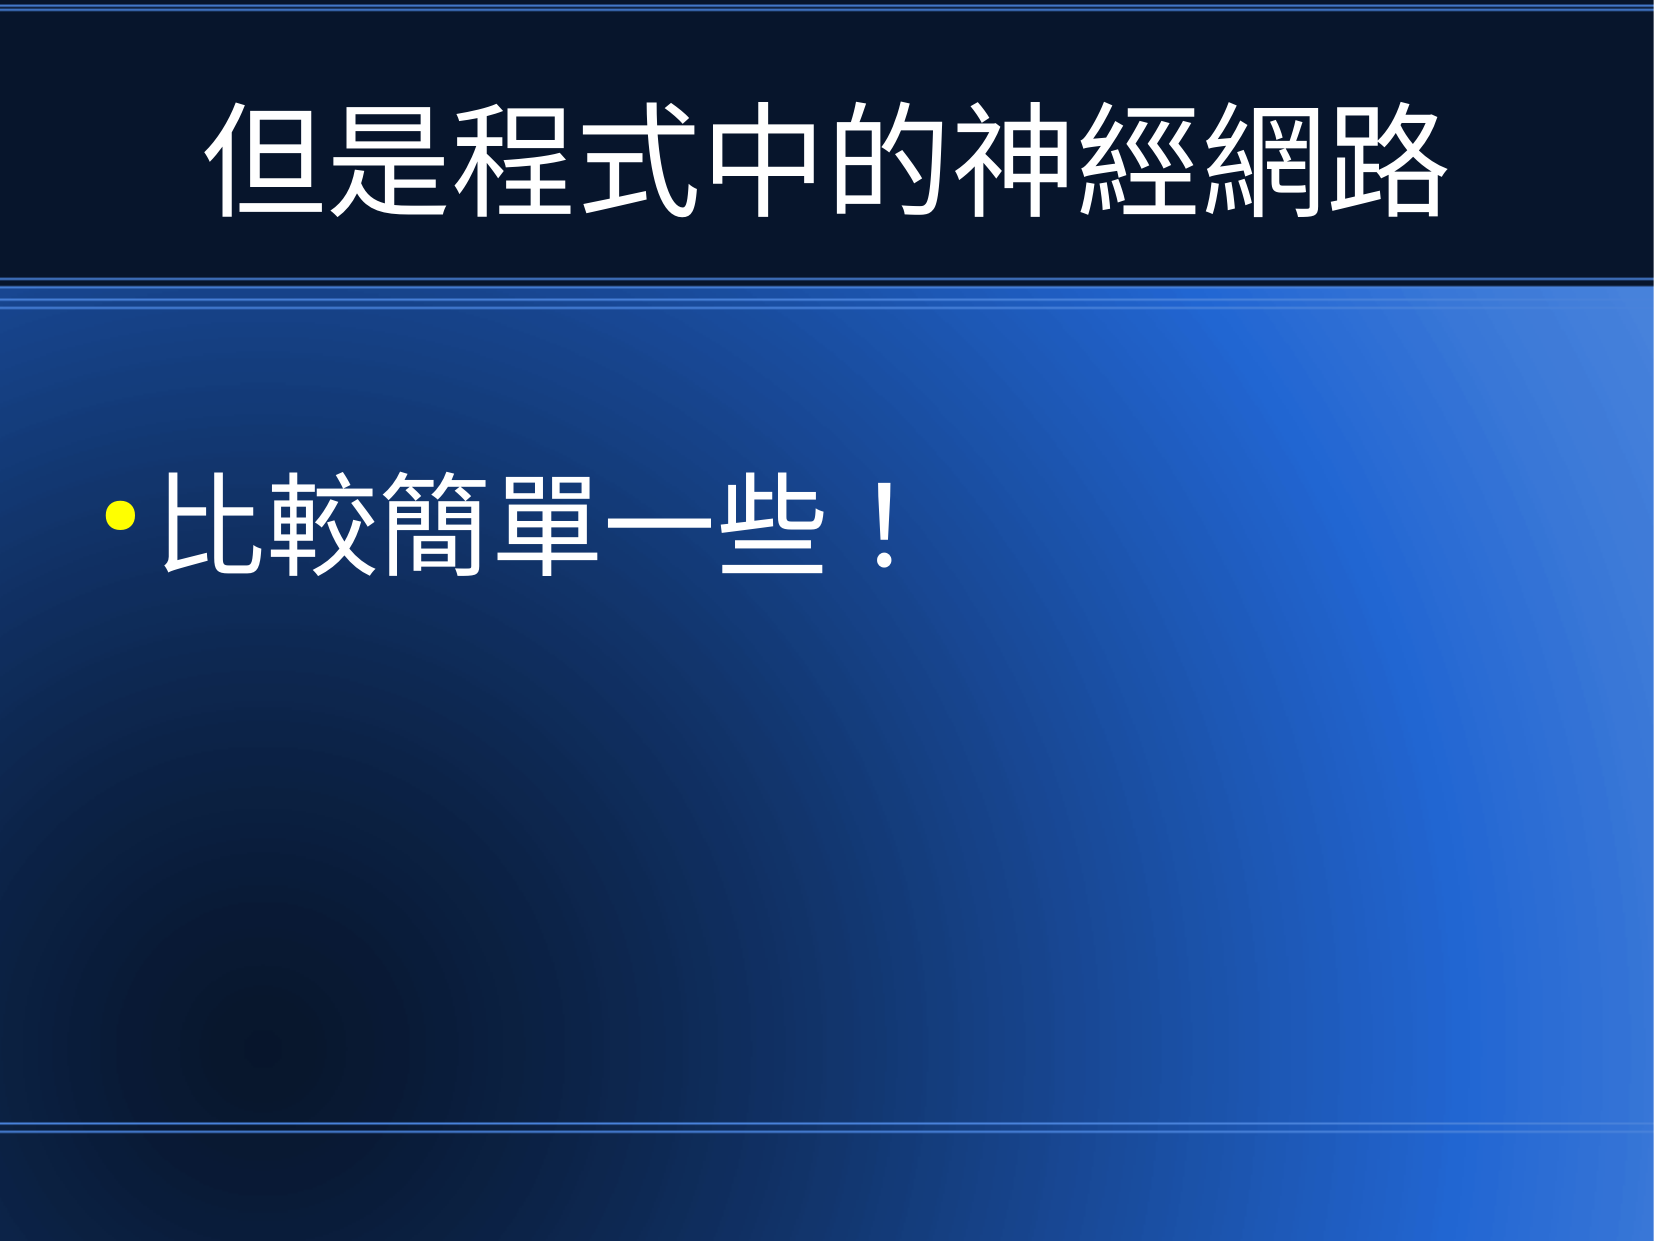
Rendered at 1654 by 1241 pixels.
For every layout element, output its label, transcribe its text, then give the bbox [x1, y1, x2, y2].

list 比較簡單一些！ [82, 355, 1571, 1241]
title 但是程式中的神經網路 [82, 49, 1571, 257]
picture [0, 0, 1654, 1241]
